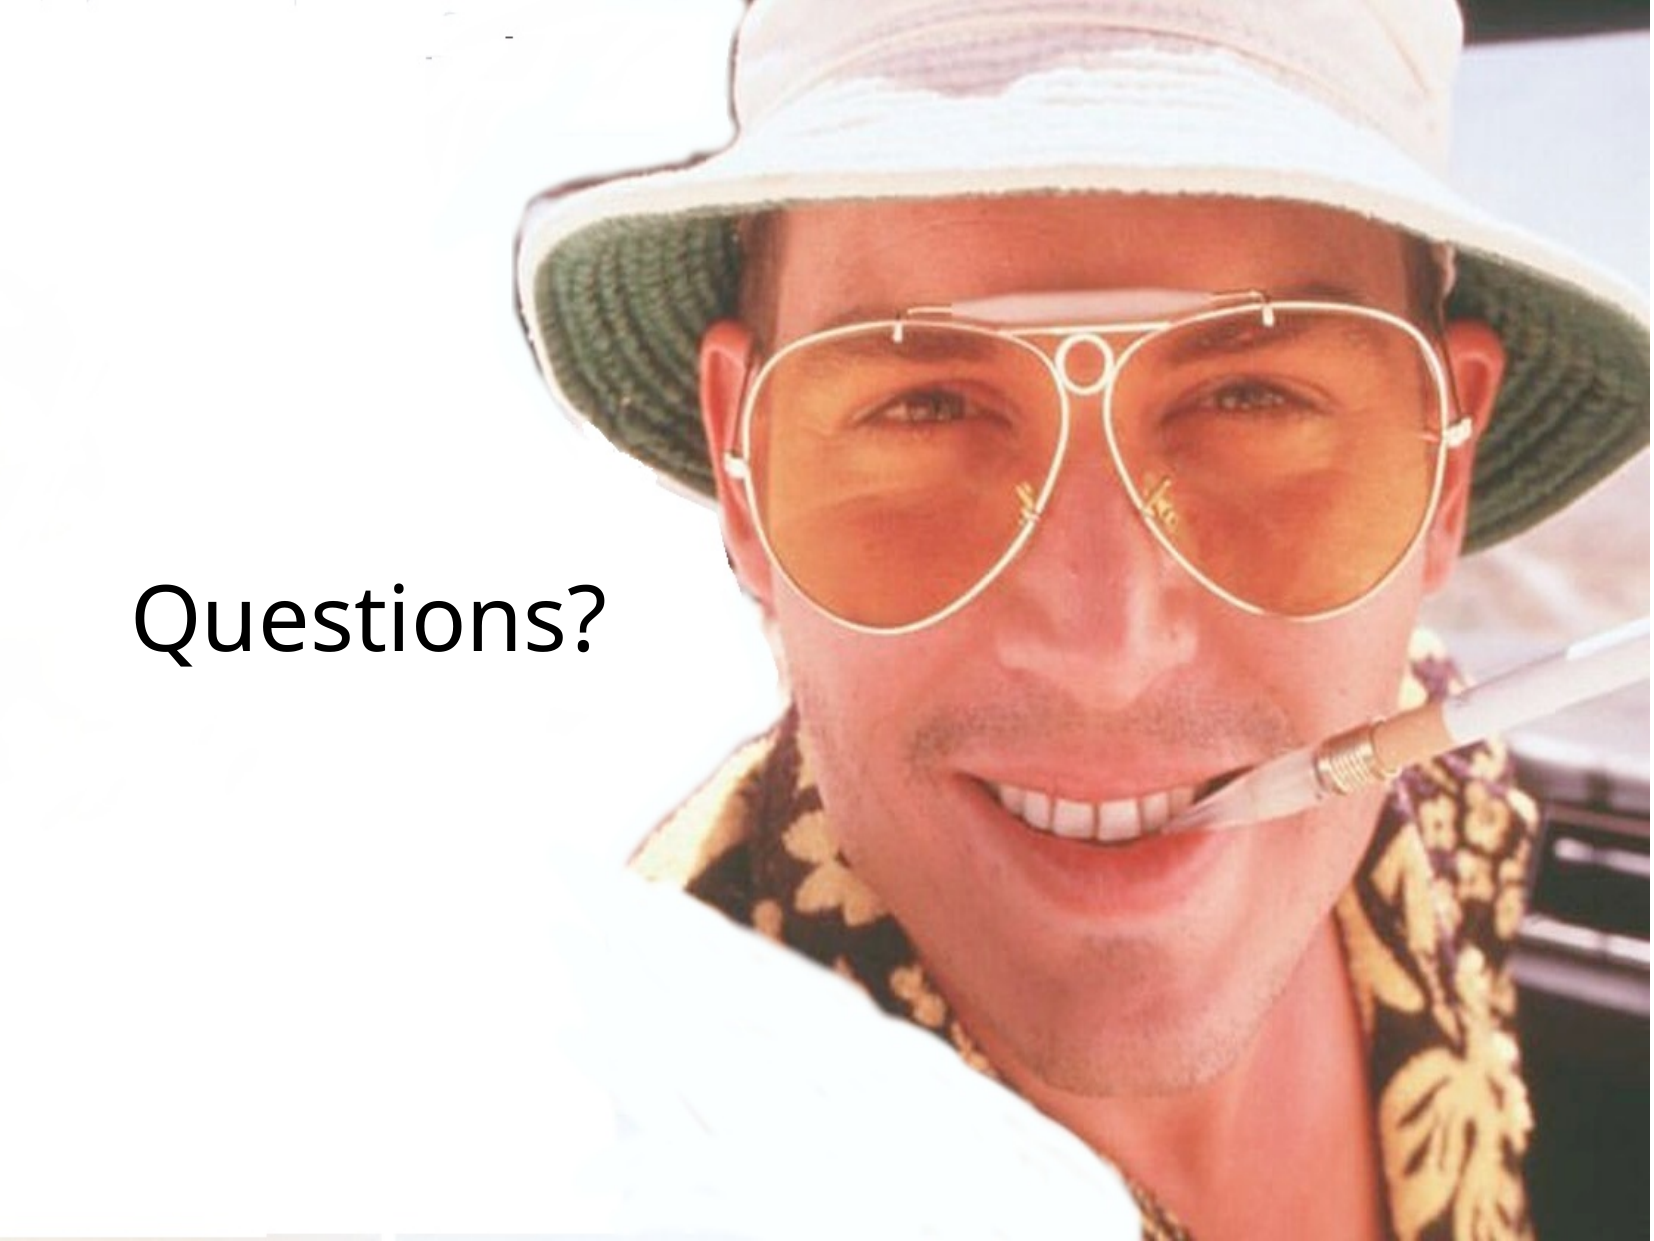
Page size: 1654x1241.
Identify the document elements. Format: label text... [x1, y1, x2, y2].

picture [0, 0, 1650, 1241]
title Questions? [0, 512, 1113, 721]
